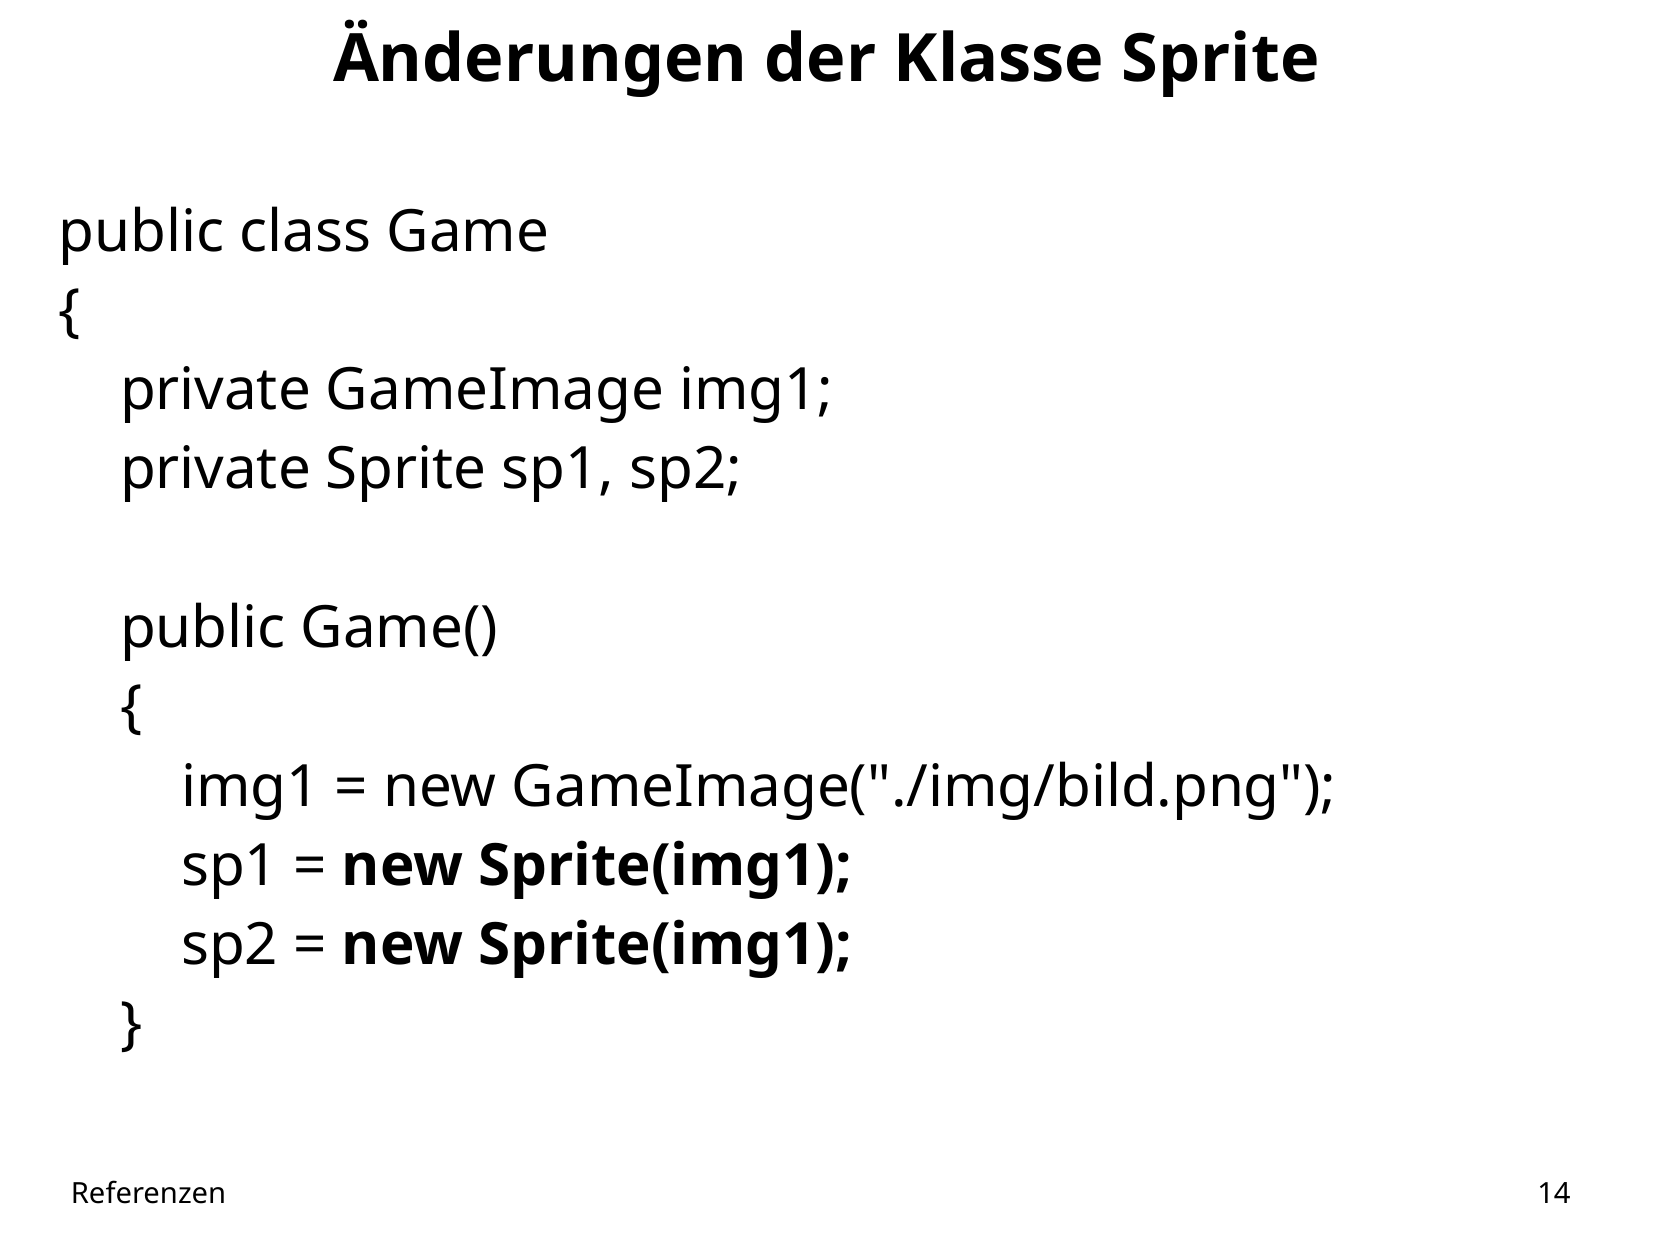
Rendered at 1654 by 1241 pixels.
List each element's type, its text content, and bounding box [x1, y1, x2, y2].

title Änderungen der Klasse Sprite [0, 5, 1654, 107]
list public class Game { private GameImage img1; private Sprite sp1, sp2; public Game() { img1 = new GameImage("./img/bild.png"); sp1 = new Sprite(img1); sp2 = new Sprite(img1); } [59, 188, 1595, 1146]
